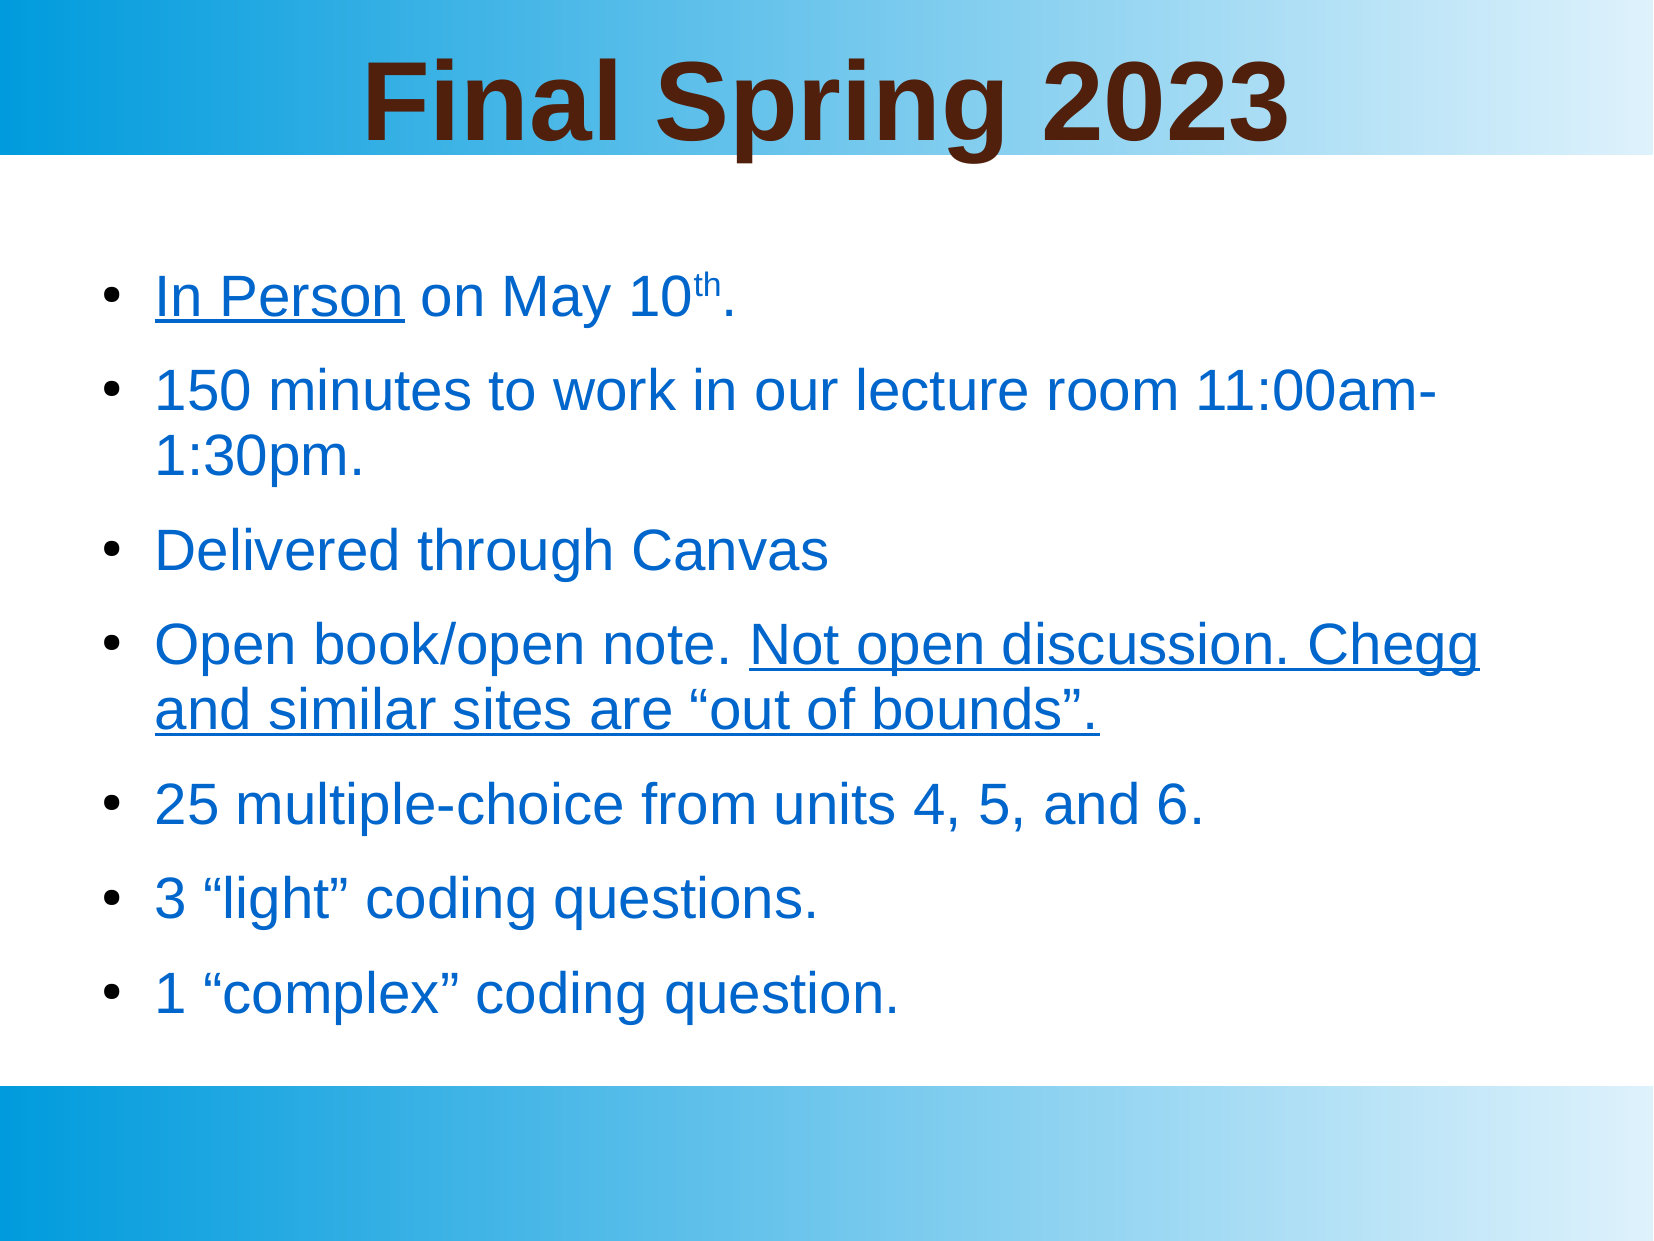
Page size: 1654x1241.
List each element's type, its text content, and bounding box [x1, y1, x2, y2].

list In Person on May 10th. 150 minutes to work in our lecture room 11:00am-1:30pm. Delivered through Canvas Open book/open note. Not open discussion. Chegg and similar sites are “out of bounds”. 25 multiple-choice from units 4, 5, and 6. 3 “light” coding questions. 1 “complex” coding question. [83, 263, 1572, 983]
title Final Spring 2023 [82, 38, 1571, 165]
